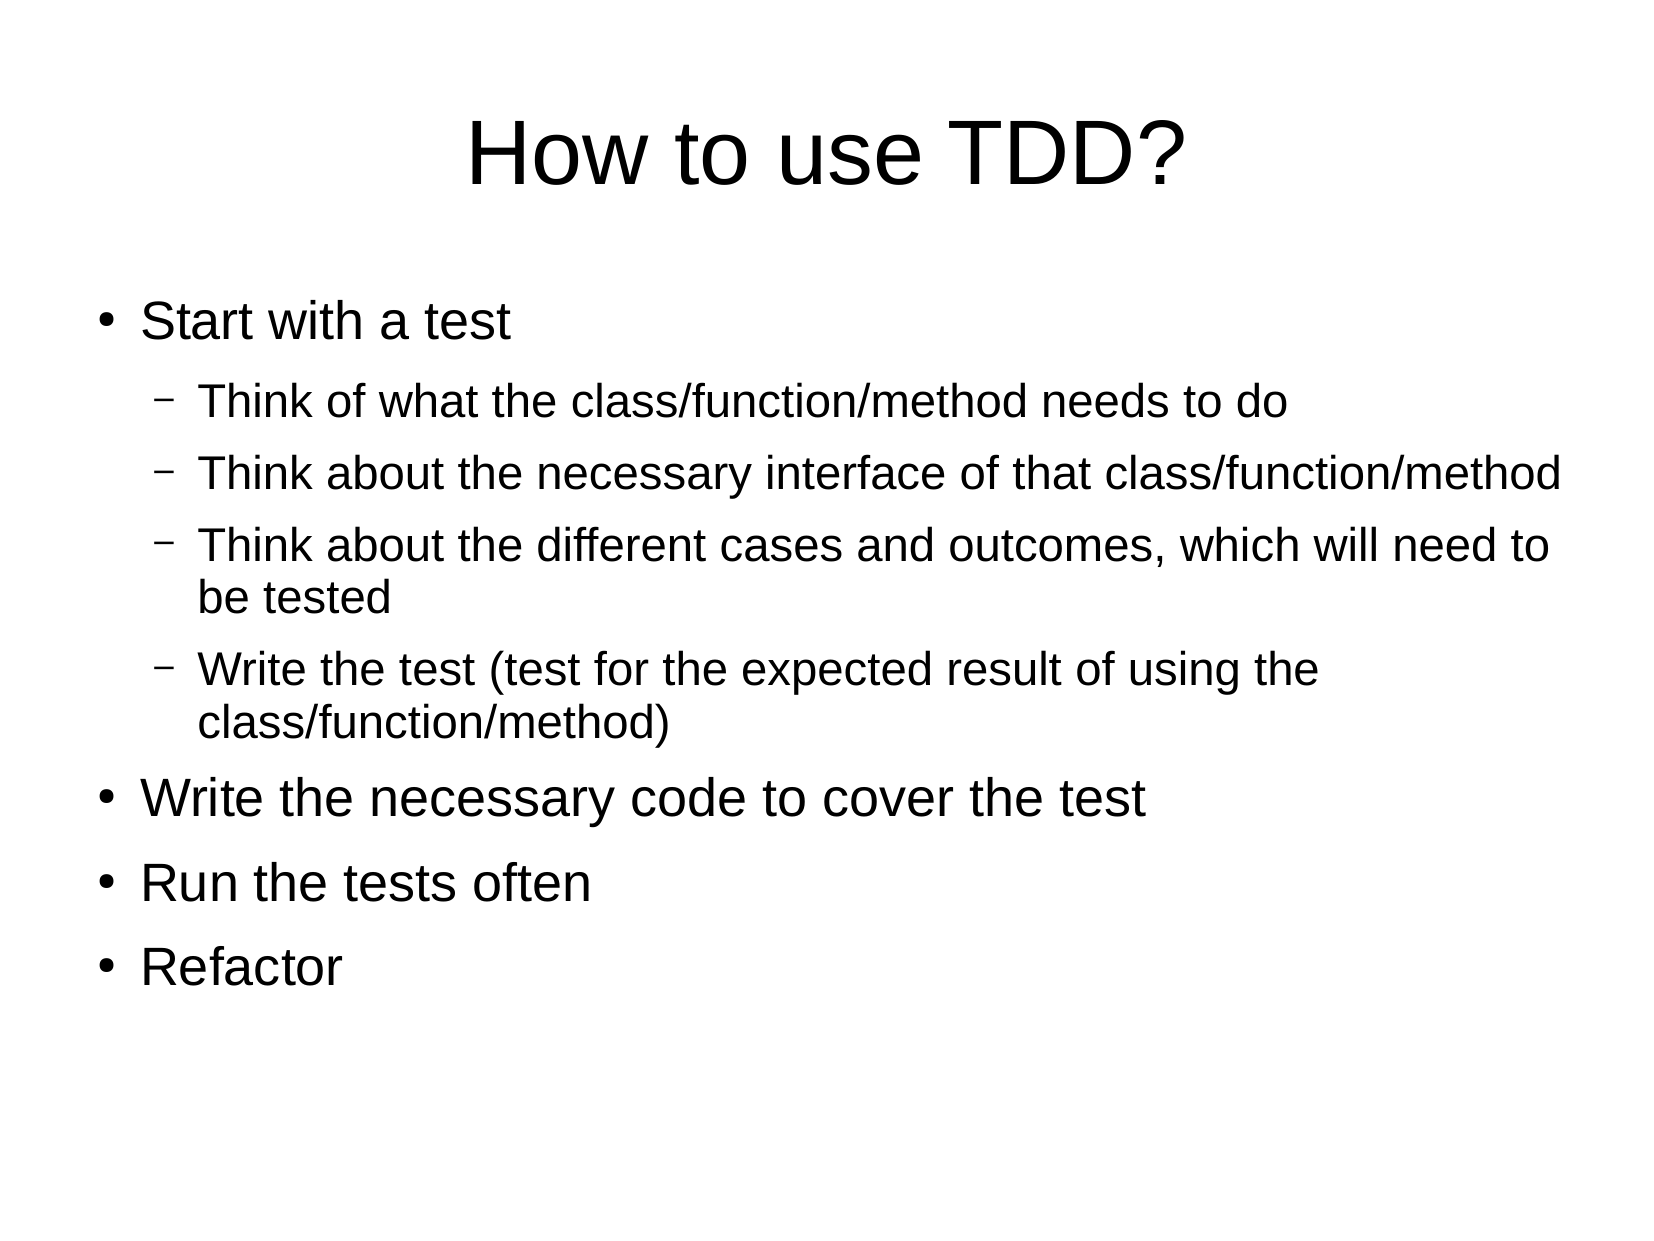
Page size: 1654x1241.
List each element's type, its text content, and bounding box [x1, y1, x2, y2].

list Start with a test Think of what the class/function/method needs to do Think about the necessary interface of that class/function/method Think about the different cases and outcomes, which will need to be tested Write the test (test for the expected result of using the class/function/method) Write the necessary code to cover the test Run the tests often Refactor [82, 290, 1571, 1010]
title How to use TDD? [82, 49, 1571, 257]
